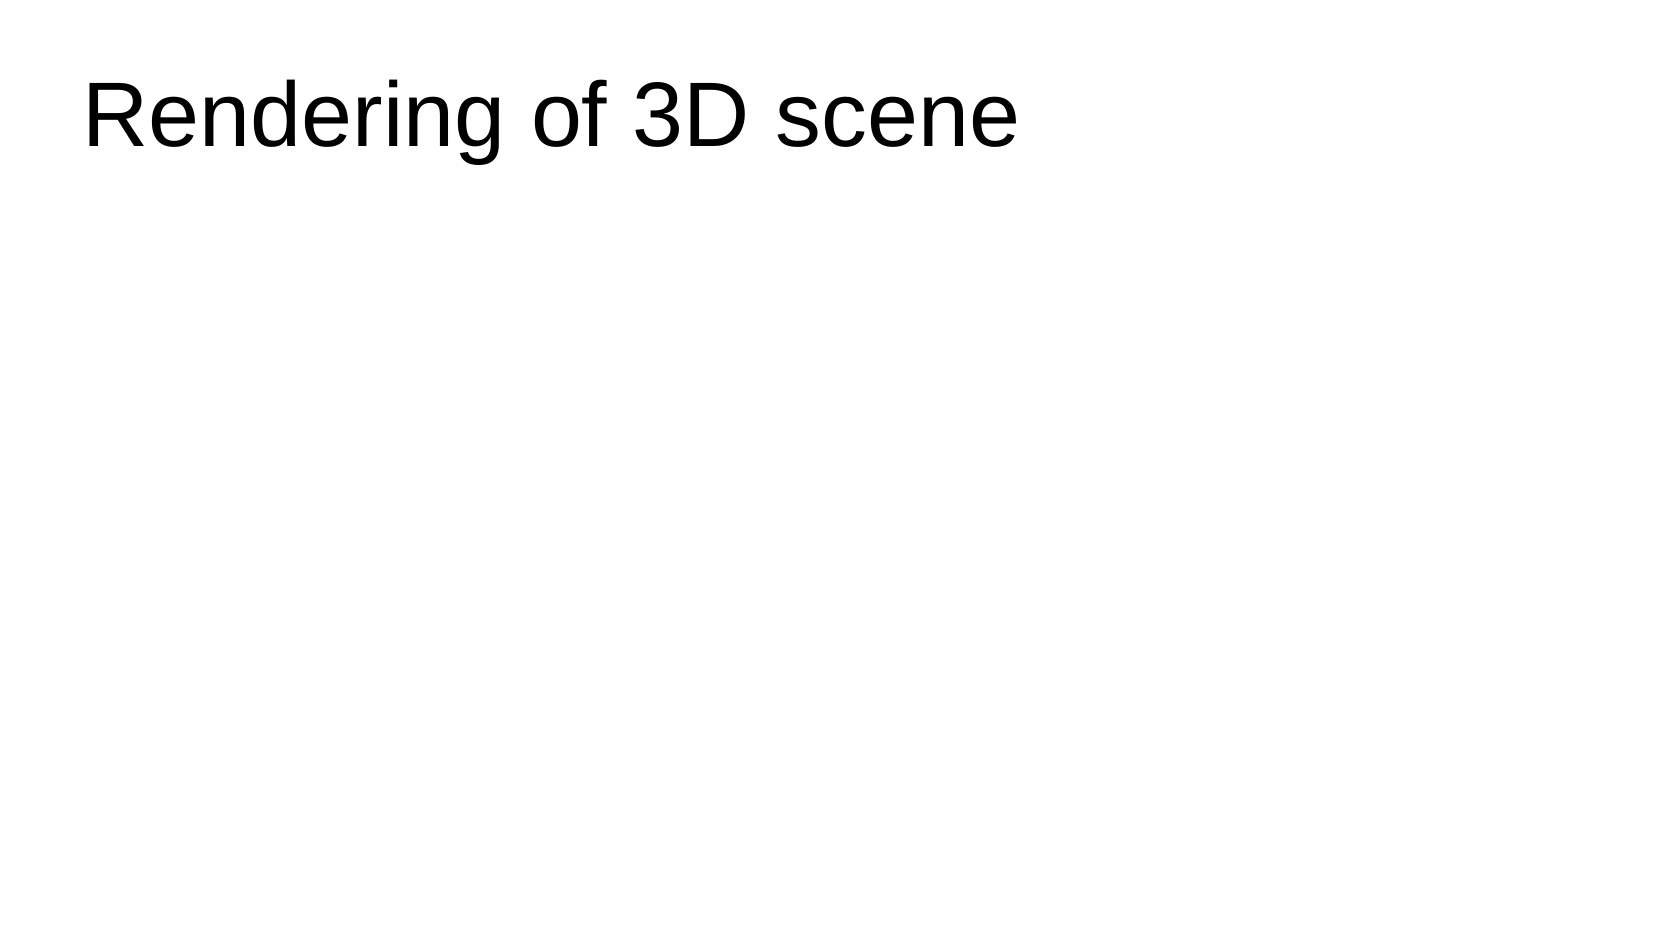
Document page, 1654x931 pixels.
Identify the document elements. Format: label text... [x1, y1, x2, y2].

title Rendering of 3D scene [82, 37, 1571, 193]
